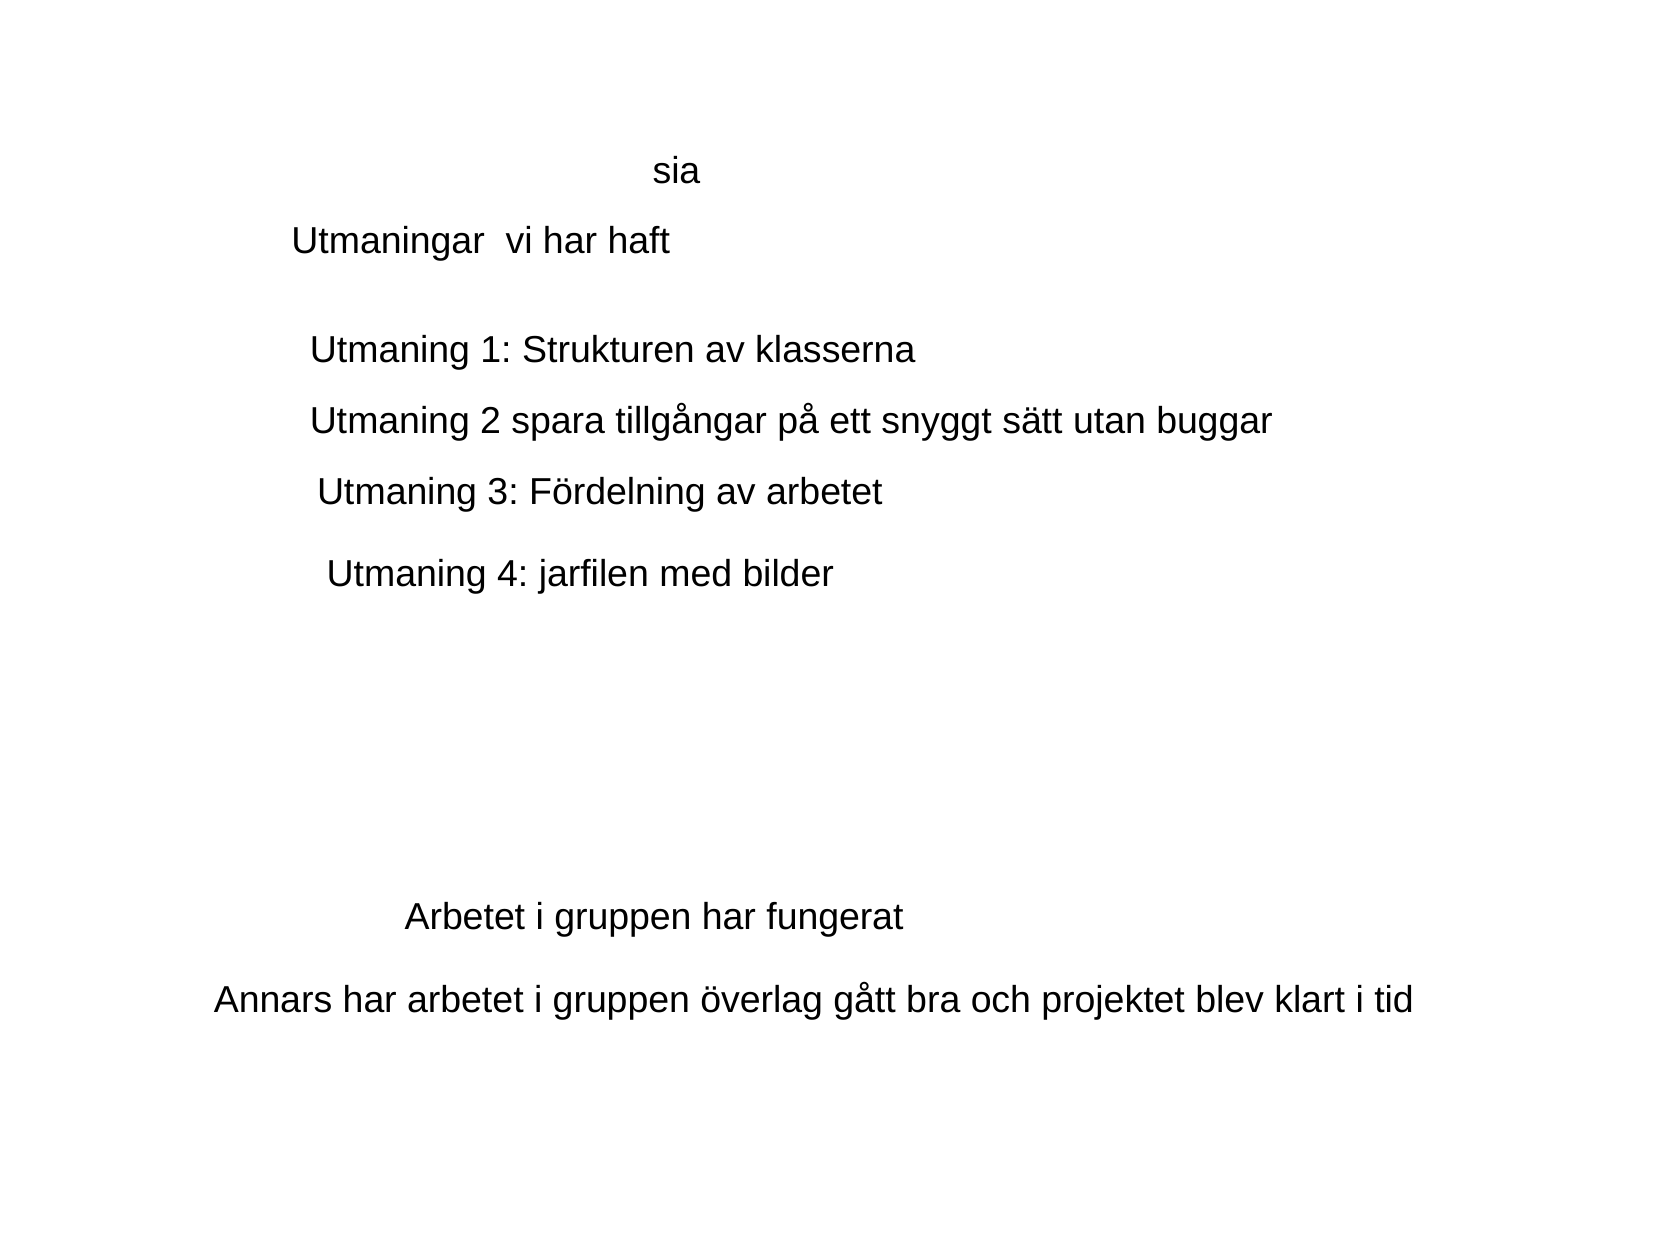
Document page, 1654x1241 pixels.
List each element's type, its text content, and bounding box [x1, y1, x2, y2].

text_box Utmaning 4: jarfilen med bilder [311, 545, 851, 603]
text_box Utmaning 2 spara tillgångar på ett snyggt sätt utan buggar [294, 391, 1290, 449]
text_box Annars har arbetet i gruppen överlag gått bra och projektet blev klart i tid [199, 970, 1432, 1028]
text_box sia [637, 141, 716, 199]
text_box Utmaningar vi har haft [276, 212, 686, 270]
text_box Utmaning 1: Strukturen av klasserna [295, 321, 932, 378]
text_box Arbetet i gruppen har fungerat [389, 888, 920, 945]
text_box Utmaning 3: Fördelning av arbetet [302, 462, 899, 520]
